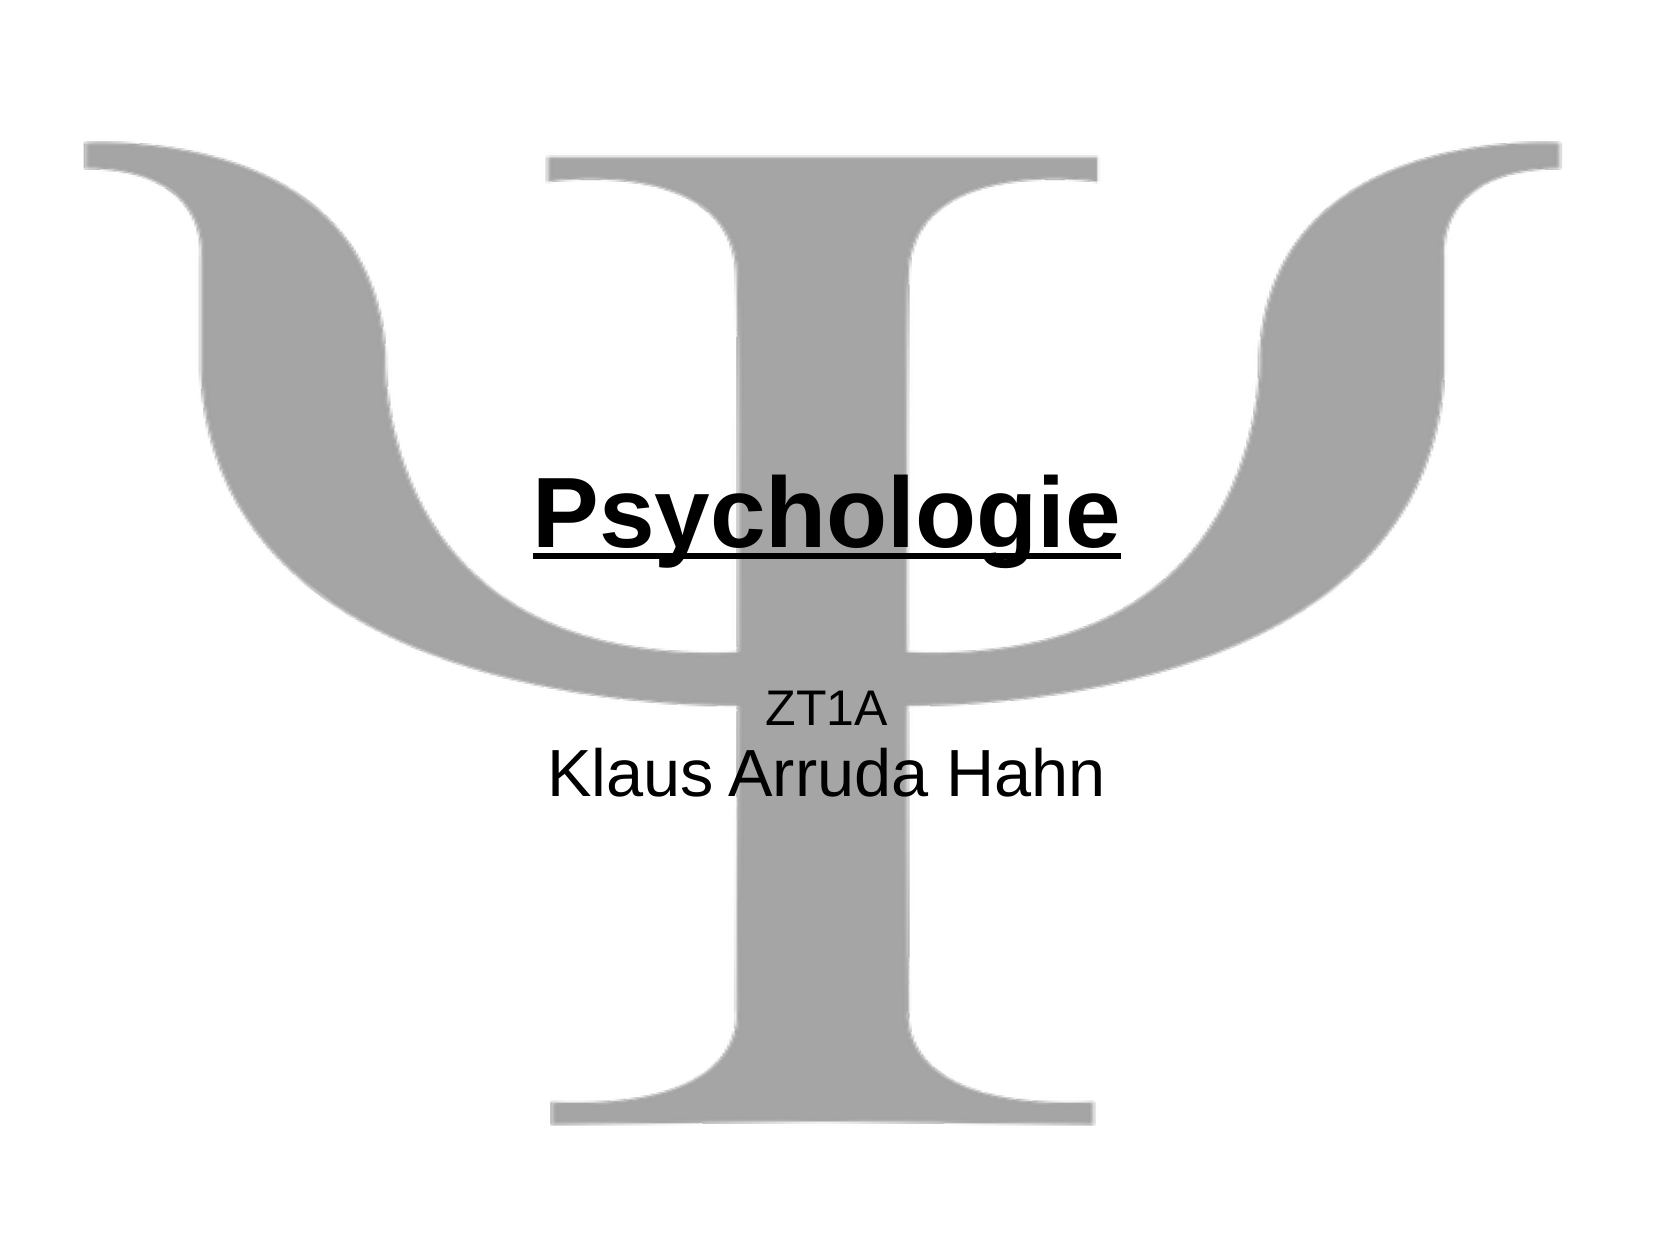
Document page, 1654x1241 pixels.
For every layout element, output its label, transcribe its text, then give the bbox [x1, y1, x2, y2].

subtitle Psychologie ZT1A Klaus Arruda Hahn [82, 10, 1571, 1049]
picture [0, 0, 1654, 1241]
